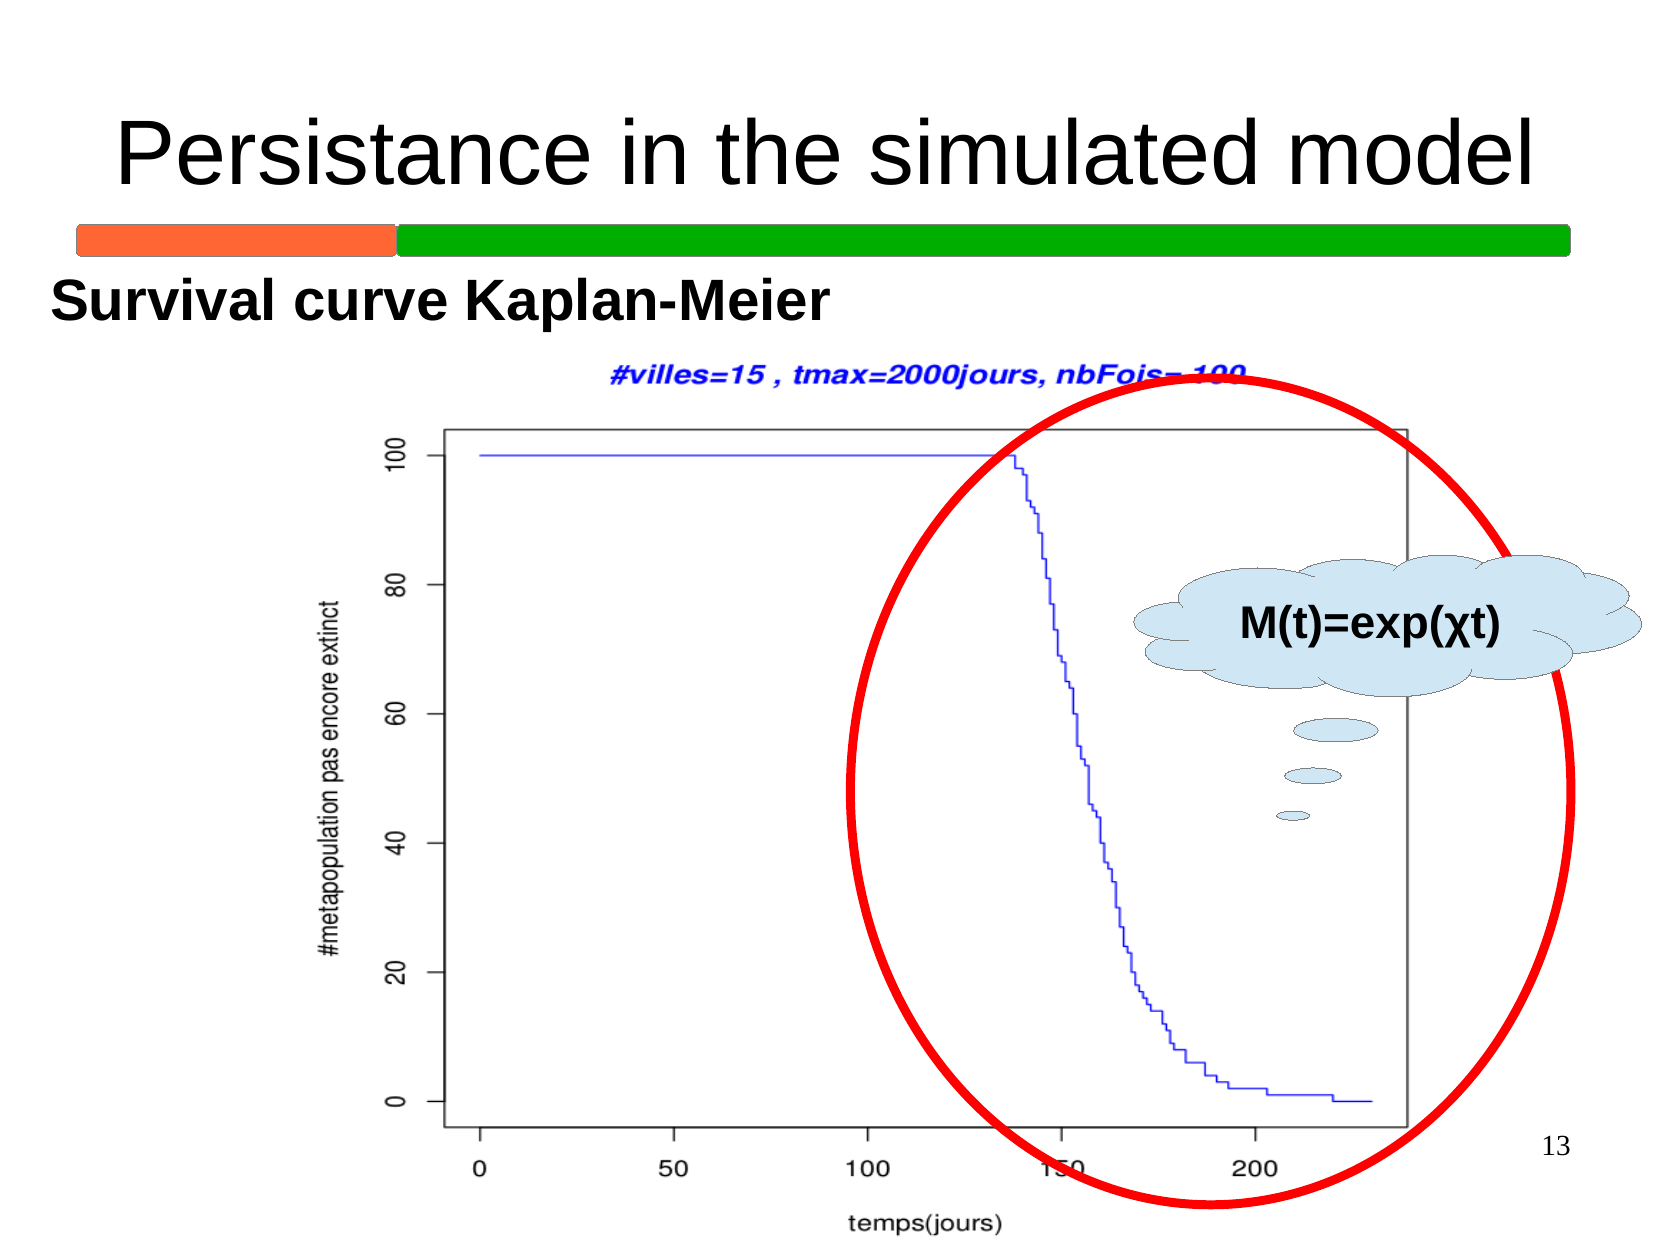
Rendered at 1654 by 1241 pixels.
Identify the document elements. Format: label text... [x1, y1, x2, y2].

text_box Survival curve Kaplan-Meier [35, 259, 1004, 340]
text_box [165, 94, 1182, 166]
text_box [76, 224, 1571, 257]
text_box M(t)=exp(χt) [1284, 767, 1342, 784]
text_box M(t)=exp(χt) [1293, 718, 1379, 742]
text_box M(t)=exp(χt) [1133, 555, 1642, 697]
text_box M(t)=exp(χt) [1276, 811, 1310, 821]
picture [855, 383, 1465, 1200]
title Persistance in the simulated model [82, 49, 1571, 227]
picture [309, 342, 1465, 1241]
